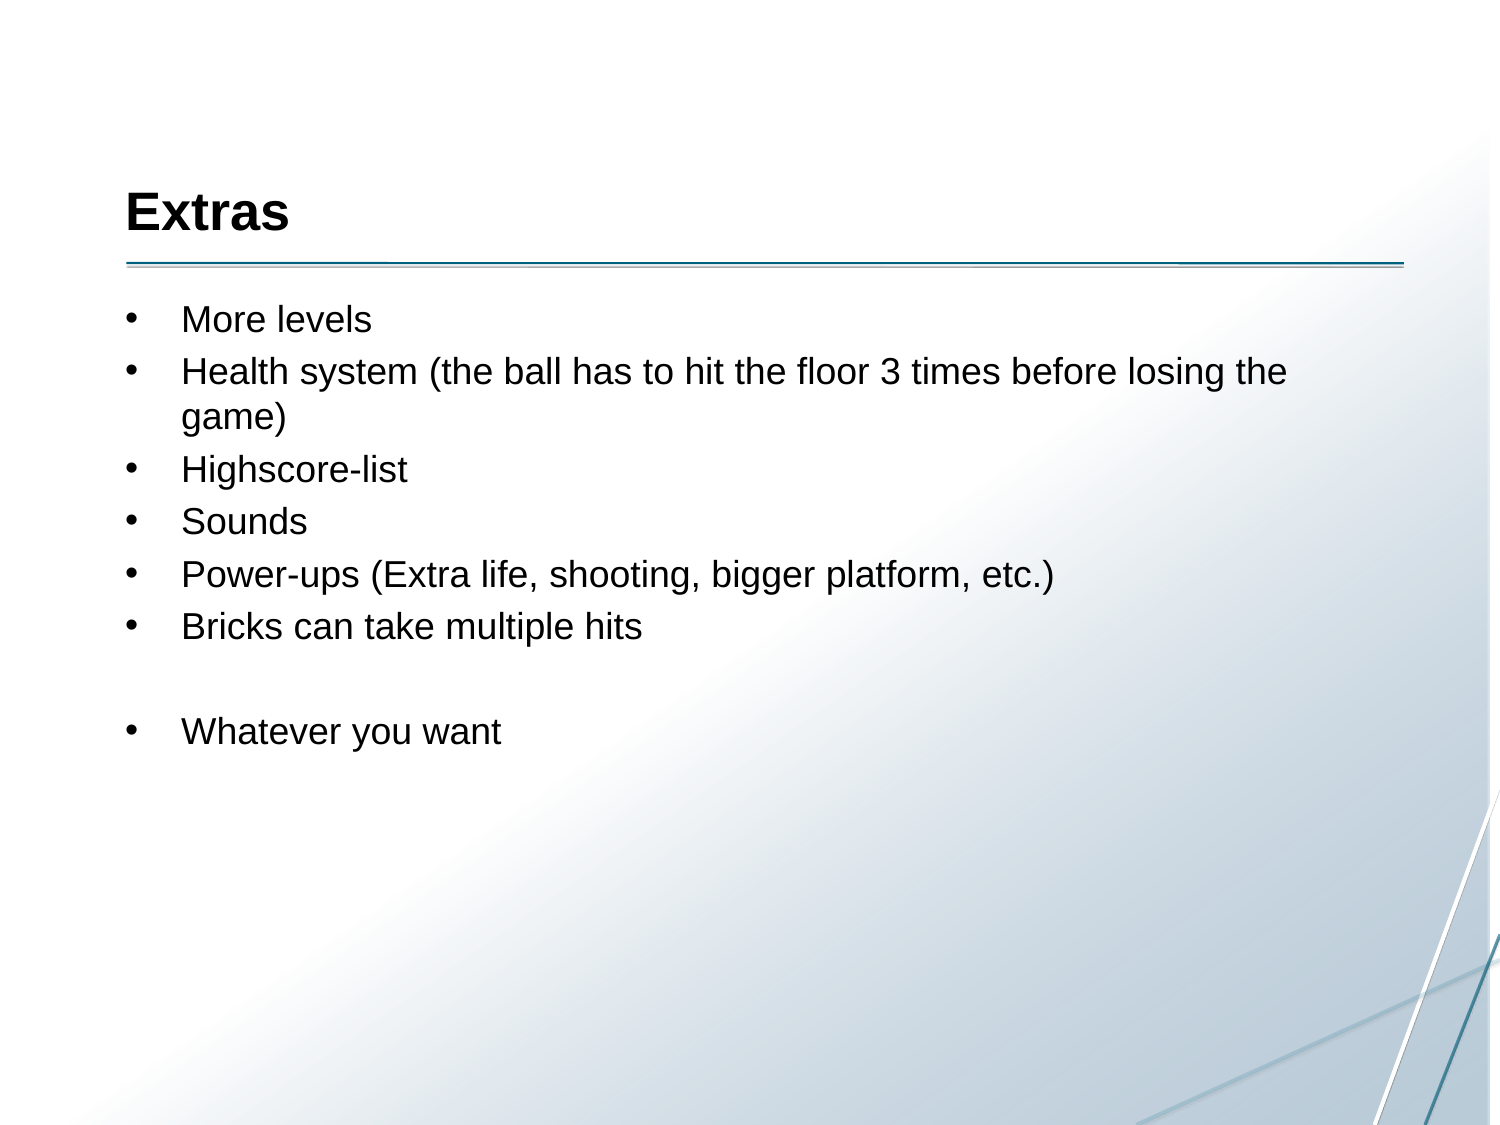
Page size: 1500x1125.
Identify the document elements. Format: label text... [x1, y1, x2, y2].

title Extras [109, 49, 1403, 249]
list More levels Health system (the ball has to hit the floor 3 times before losing the game) Highscore-list Sounds Power-ups (Extra life, shooting, bigger platform, etc.) Bricks can take multiple hits Whatever you want [109, 287, 1404, 1005]
